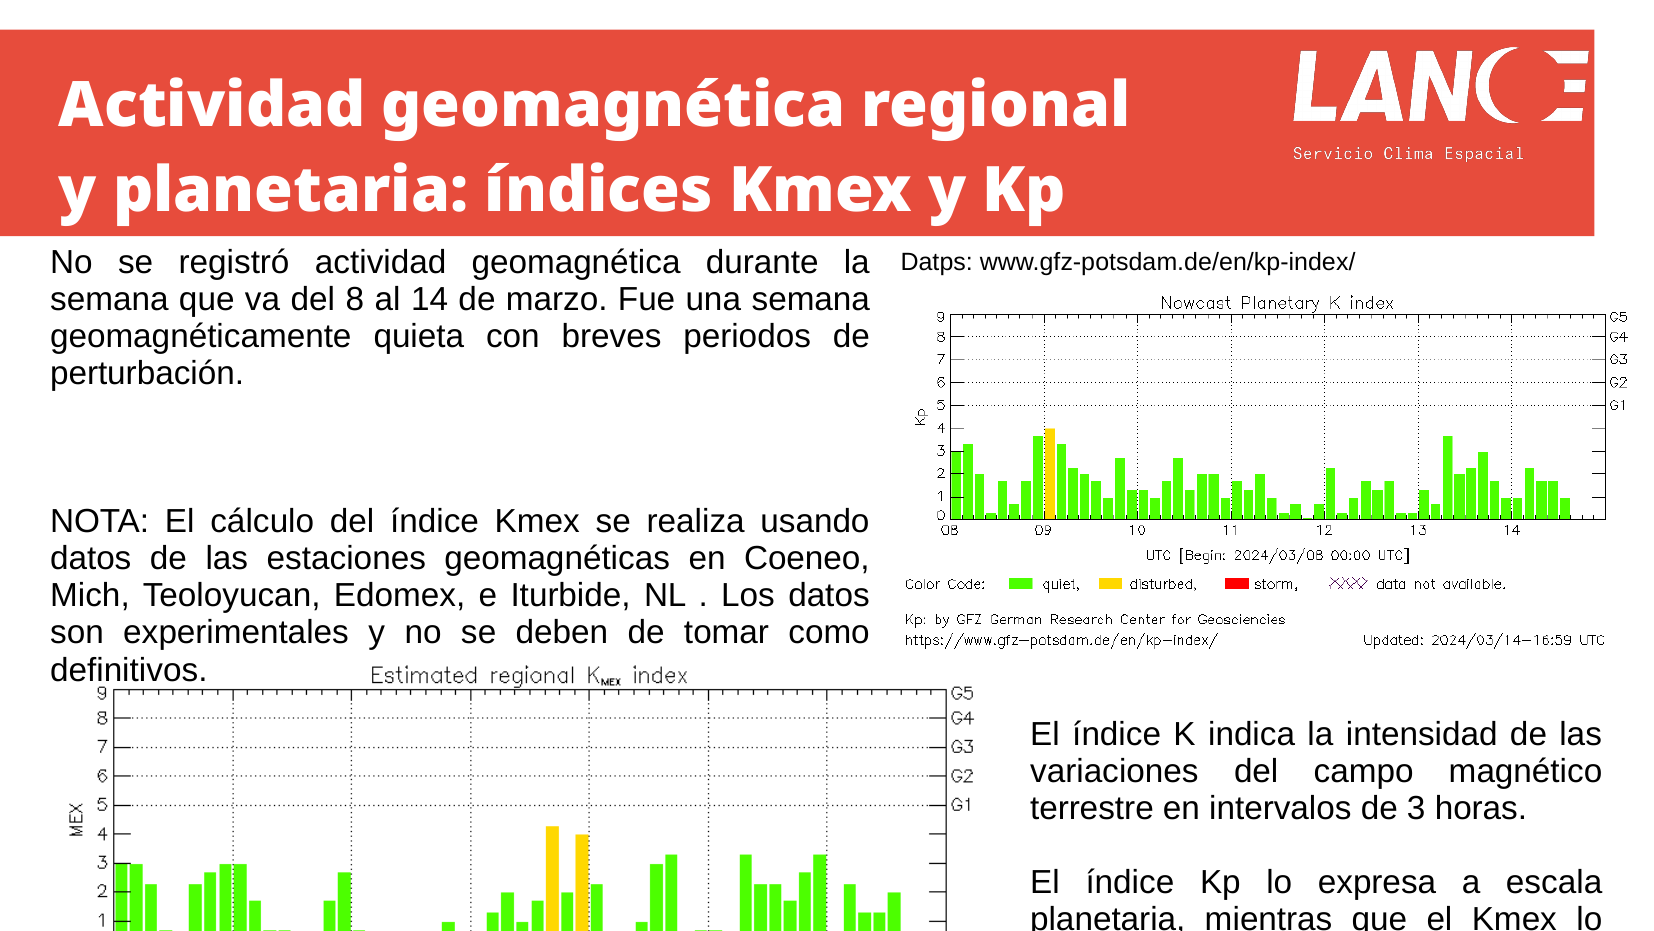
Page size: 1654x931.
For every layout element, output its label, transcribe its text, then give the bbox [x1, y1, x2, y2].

text_box El índice K indica la intensidad de las variaciones del campo magnético terrestre en intervalos de 3 horas. El índice Kp lo expresa a escala planetaria, mientras que el Kmex lo hace para el territorio mexicano. [1015, 707, 1619, 931]
title Actividad geomagnética regional y planetaria: índices Kmex y Kp [59, 59, 1312, 207]
text_box Datps: www.gfz-potsdam.de/en/kp-index/ [886, 240, 1654, 284]
picture [47, 277, 1642, 931]
picture [1293, 47, 1589, 162]
text_box No se registró actividad geomagnética durante la semana que va del 8 al 14 de marzo. Fue una semana geomagnéticamente quieta con breves periodos de perturbación. NOTA: El cálculo del índice Kmex se realiza usando datos de las estaciones geomagnéticas en Coeneo, Mich, Teoloyucan, Edomex, e Iturbide, NL . Los datos son experimentales y no se deben de tomar como definitivos. [35, 236, 886, 733]
